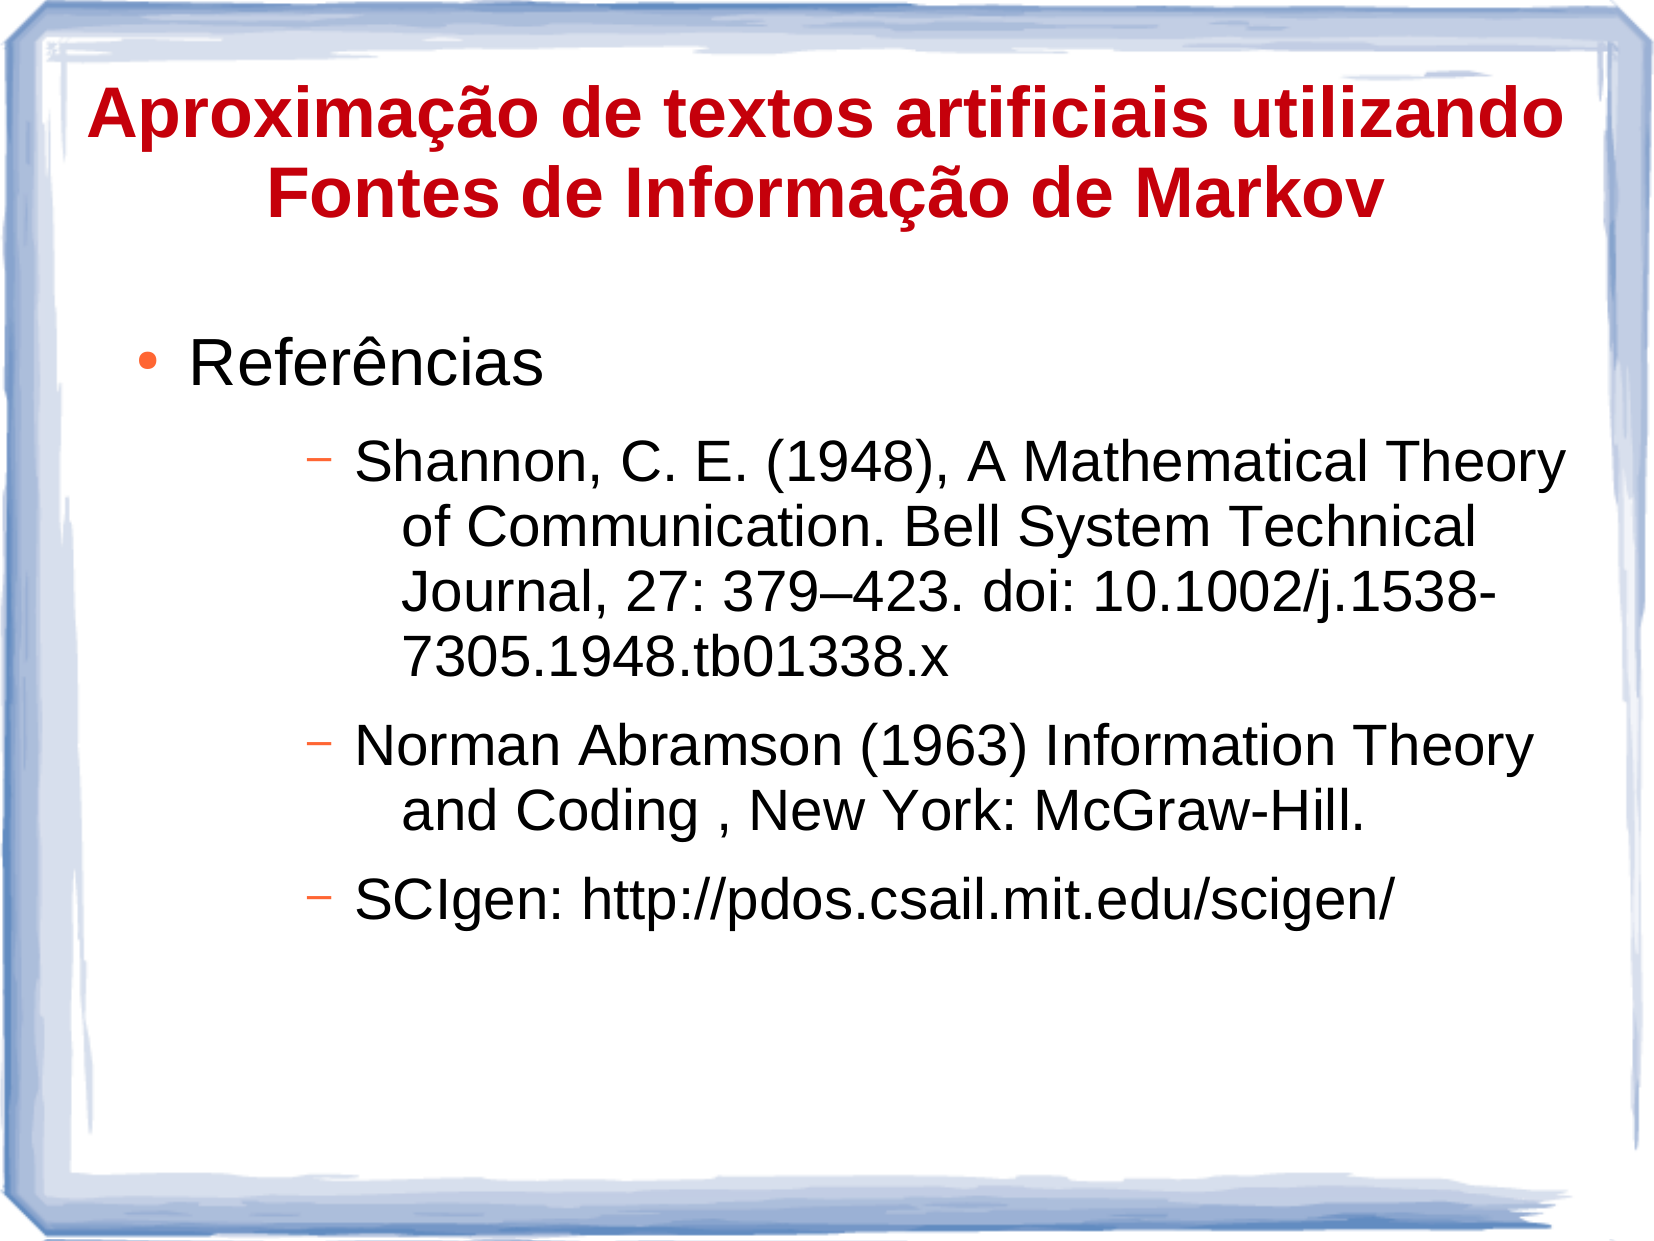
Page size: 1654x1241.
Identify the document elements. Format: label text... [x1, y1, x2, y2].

picture [0, 0, 1654, 1241]
list Referências Shannon, C. E. (1948), A Mathematical Theory of Communication. Bell System Technical Journal, 27: 379–423. doi: 10.1002/j.1538-7305.1948.tb01338.x Norman Abramson (1963) Information Theory and Coding , New York: McGraw-Hill. SCIgen: http://pdos.csail.mit.edu/scigen/ [118, 324, 1571, 1045]
title Aproximação de textos artificiais utilizando Fontes de Informação de Markov [82, 49, 1571, 257]
